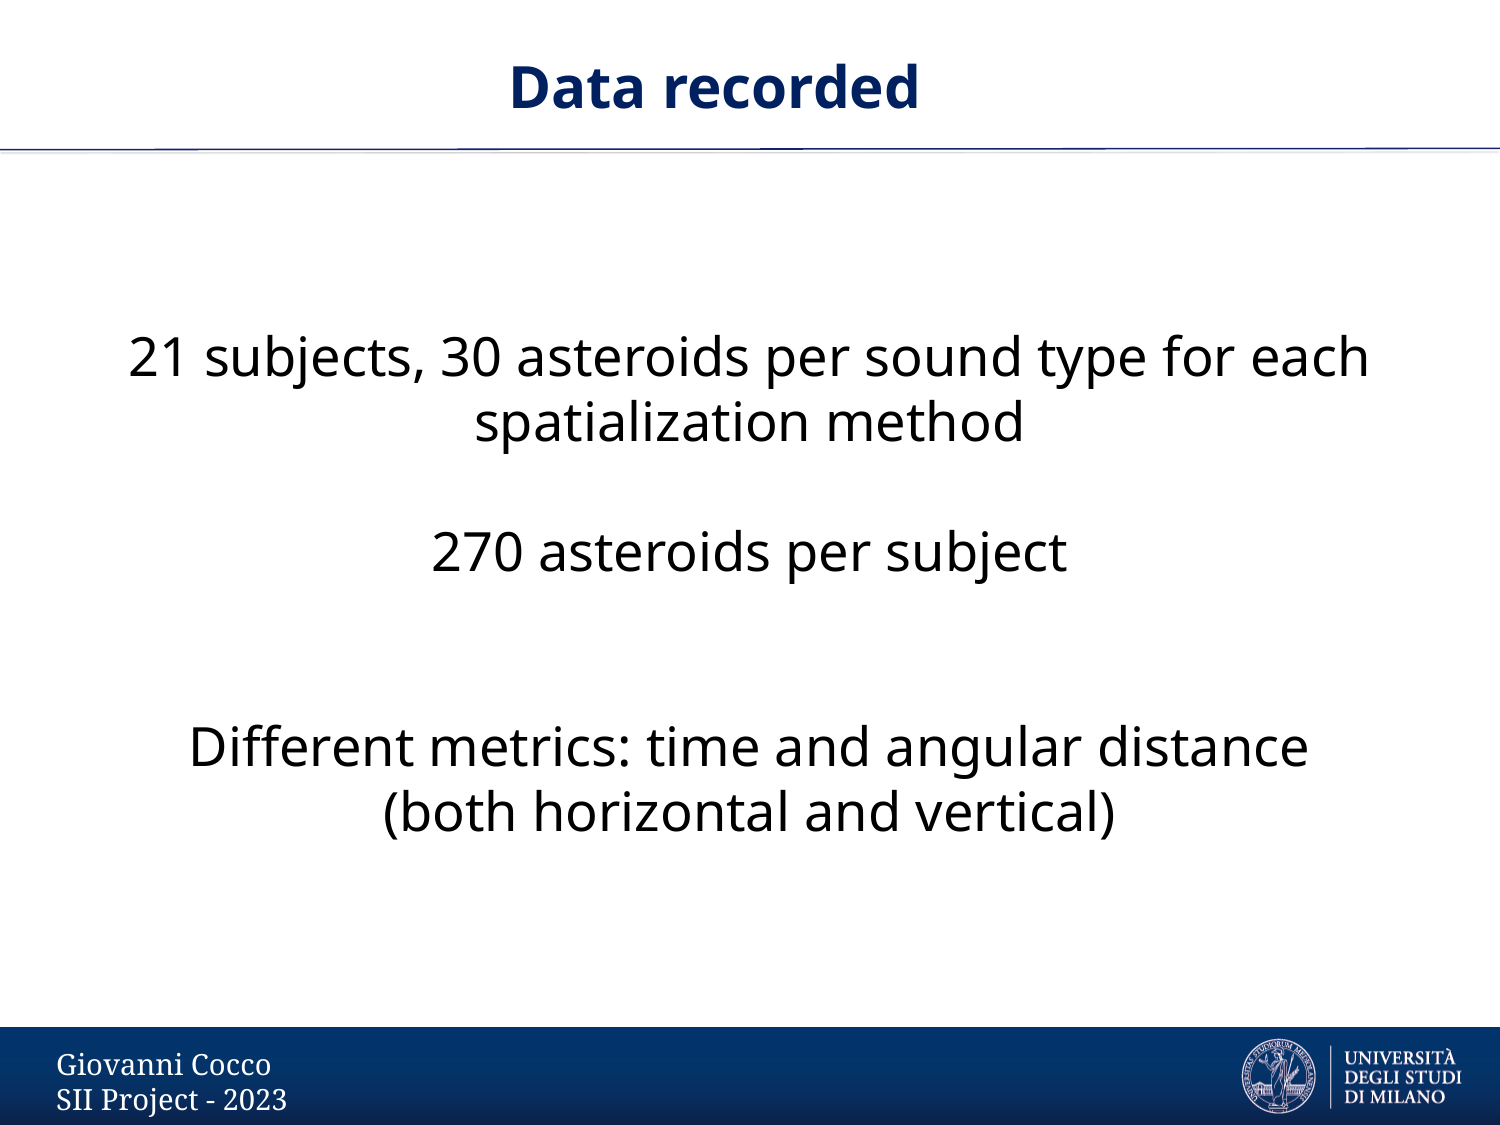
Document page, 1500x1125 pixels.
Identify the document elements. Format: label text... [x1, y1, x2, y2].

picture [1388, 1027, 1500, 1125]
picture [107, 1091, 112, 1101]
text_box 21 subjects, 30 asteroids per sound type for each spatialization method 270 asteroids per subject Different metrics: time and angular distance (both horizontal and vertical) [112, 315, 1388, 1125]
text_box Data recorded [29, 43, 1400, 128]
picture [0, 1027, 112, 1125]
